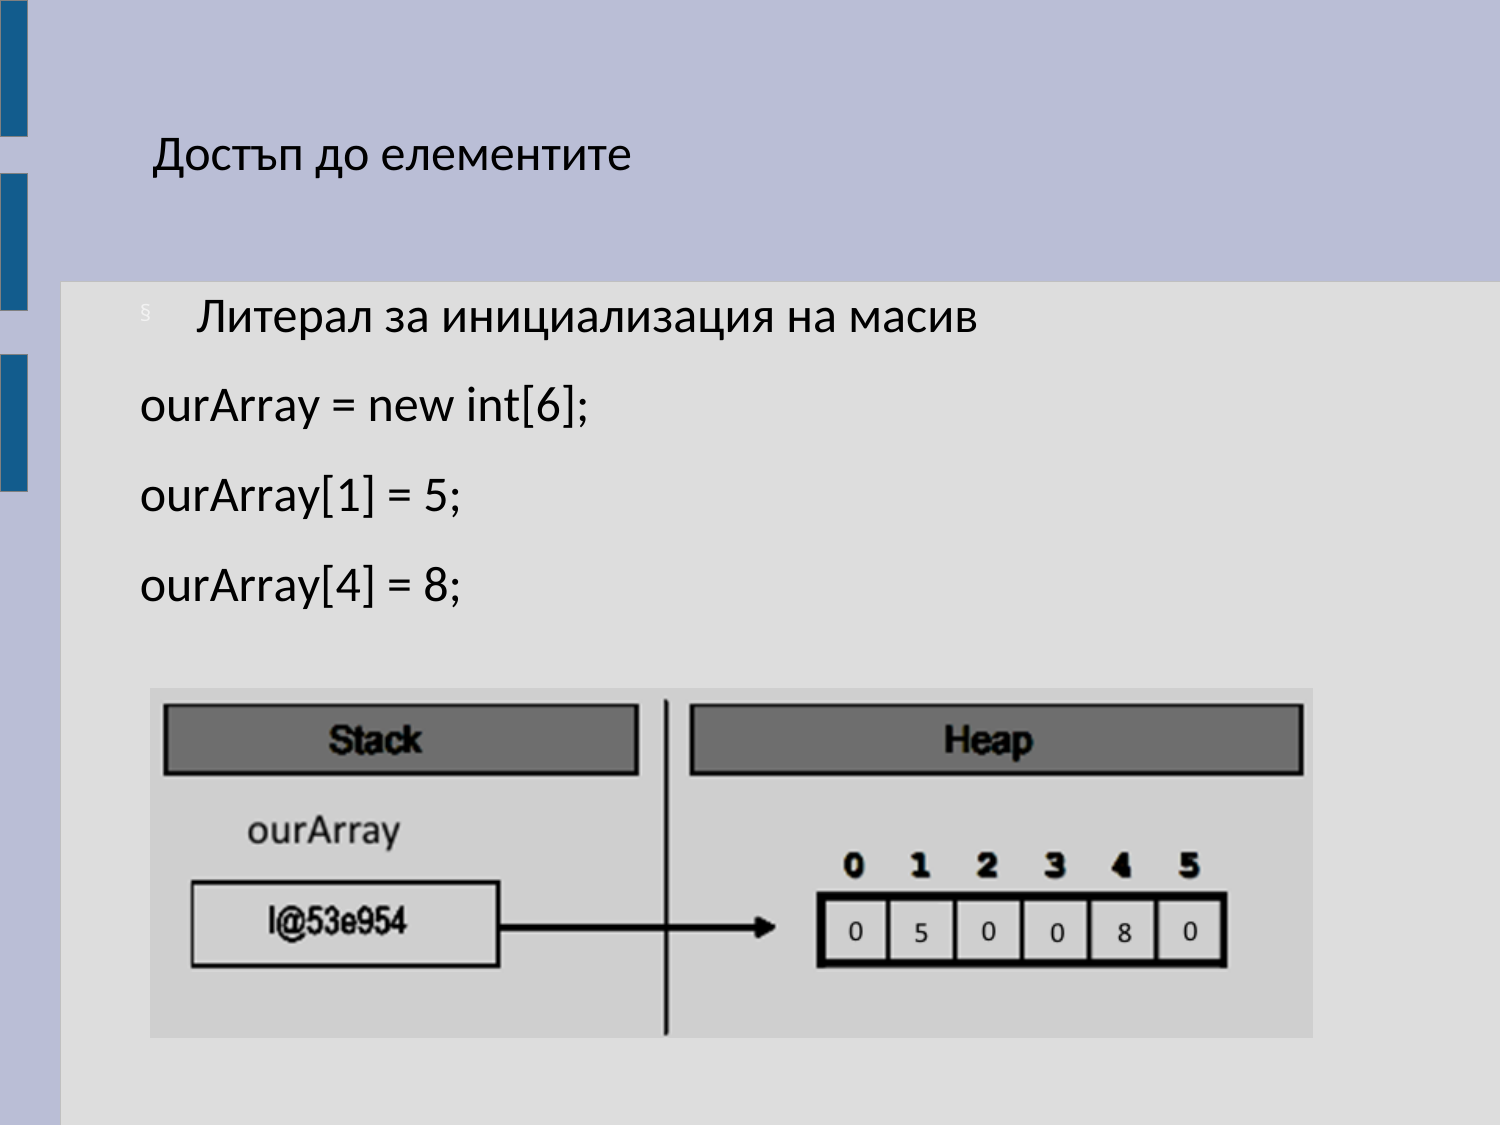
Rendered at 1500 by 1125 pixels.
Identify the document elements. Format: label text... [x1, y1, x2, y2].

picture [150, 688, 1313, 1038]
list Литерал за инициализация на масив ourArray = new int[6]; ourArray[1] = 5; ourArray[4] = 8; [125, 275, 1375, 1018]
title Достъп до елементите [137, 112, 1488, 300]
